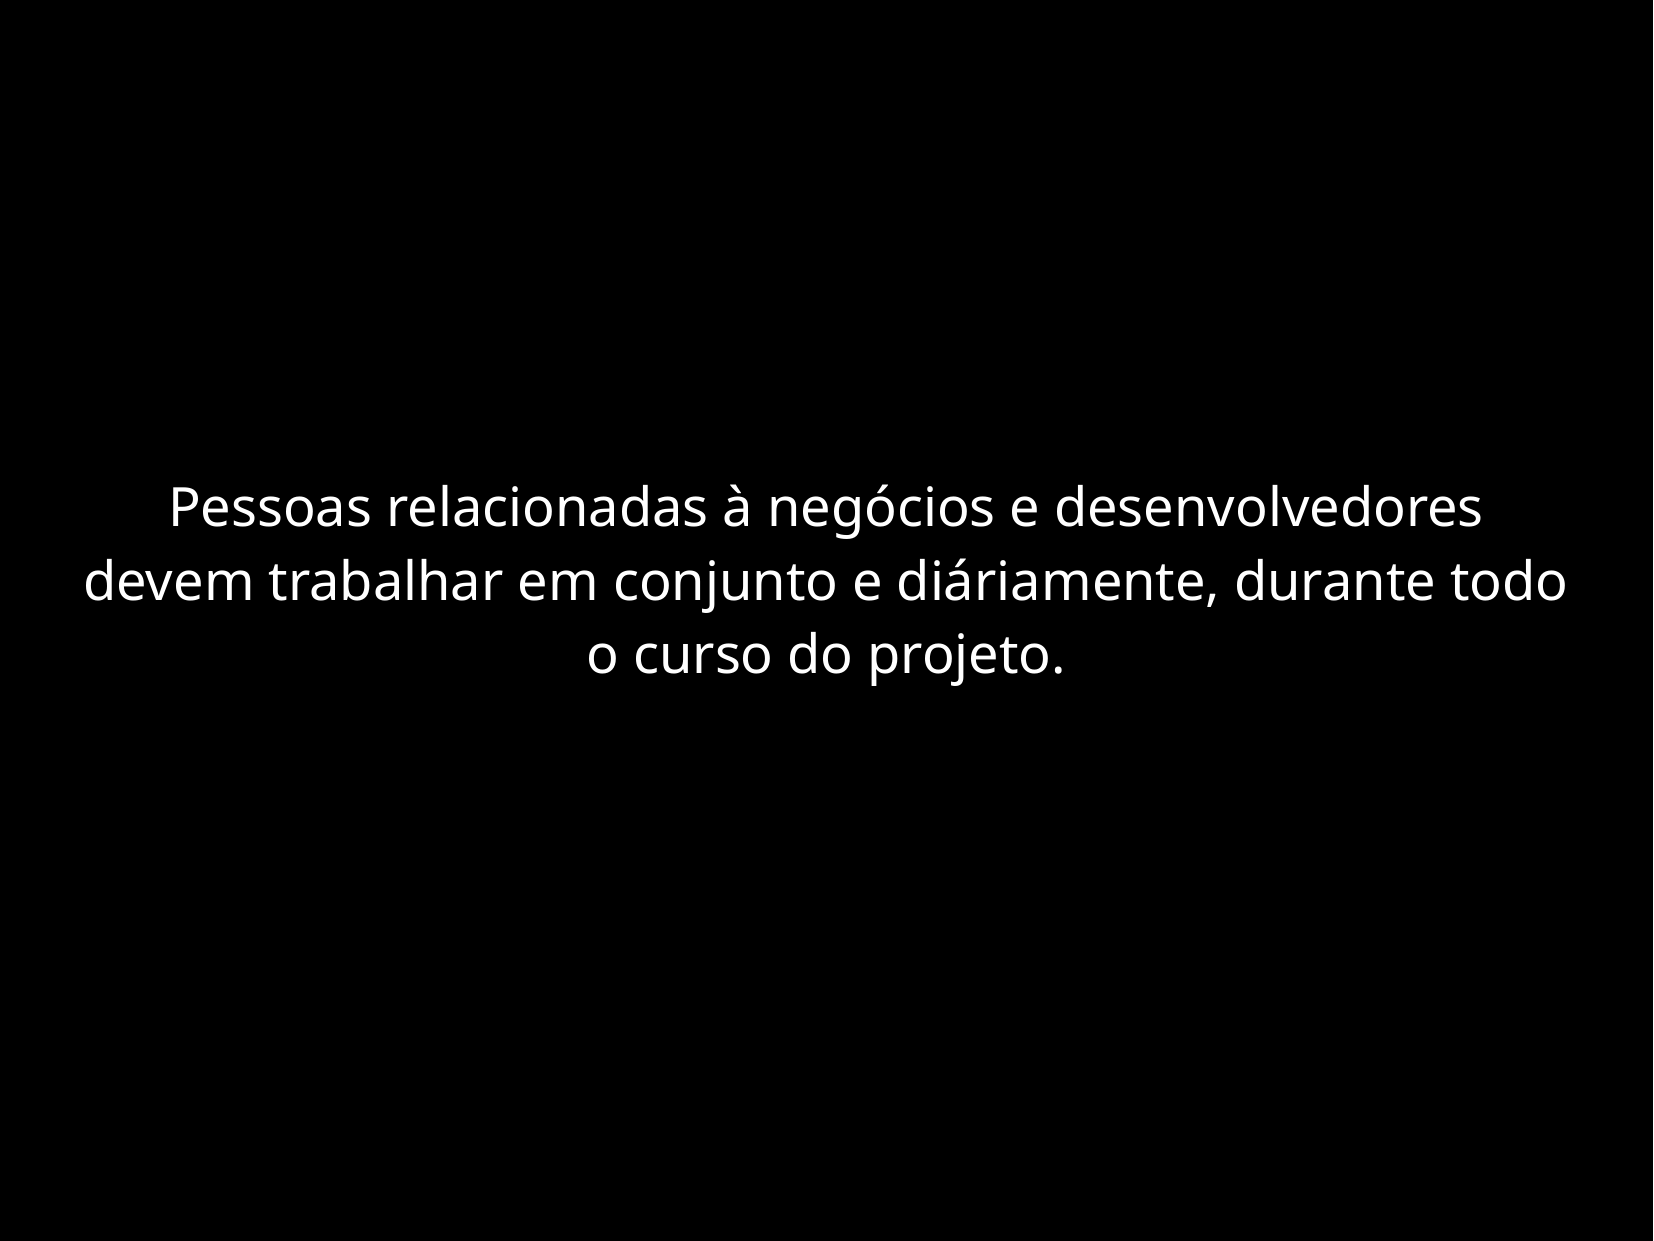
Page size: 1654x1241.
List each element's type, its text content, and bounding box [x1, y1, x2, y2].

text_box Pessoas relacionadas à negócios e desenvolvedores devem trabalhar em conjunto e diáriamente, durante todo o curso do projeto. [82, 56, 1571, 1102]
